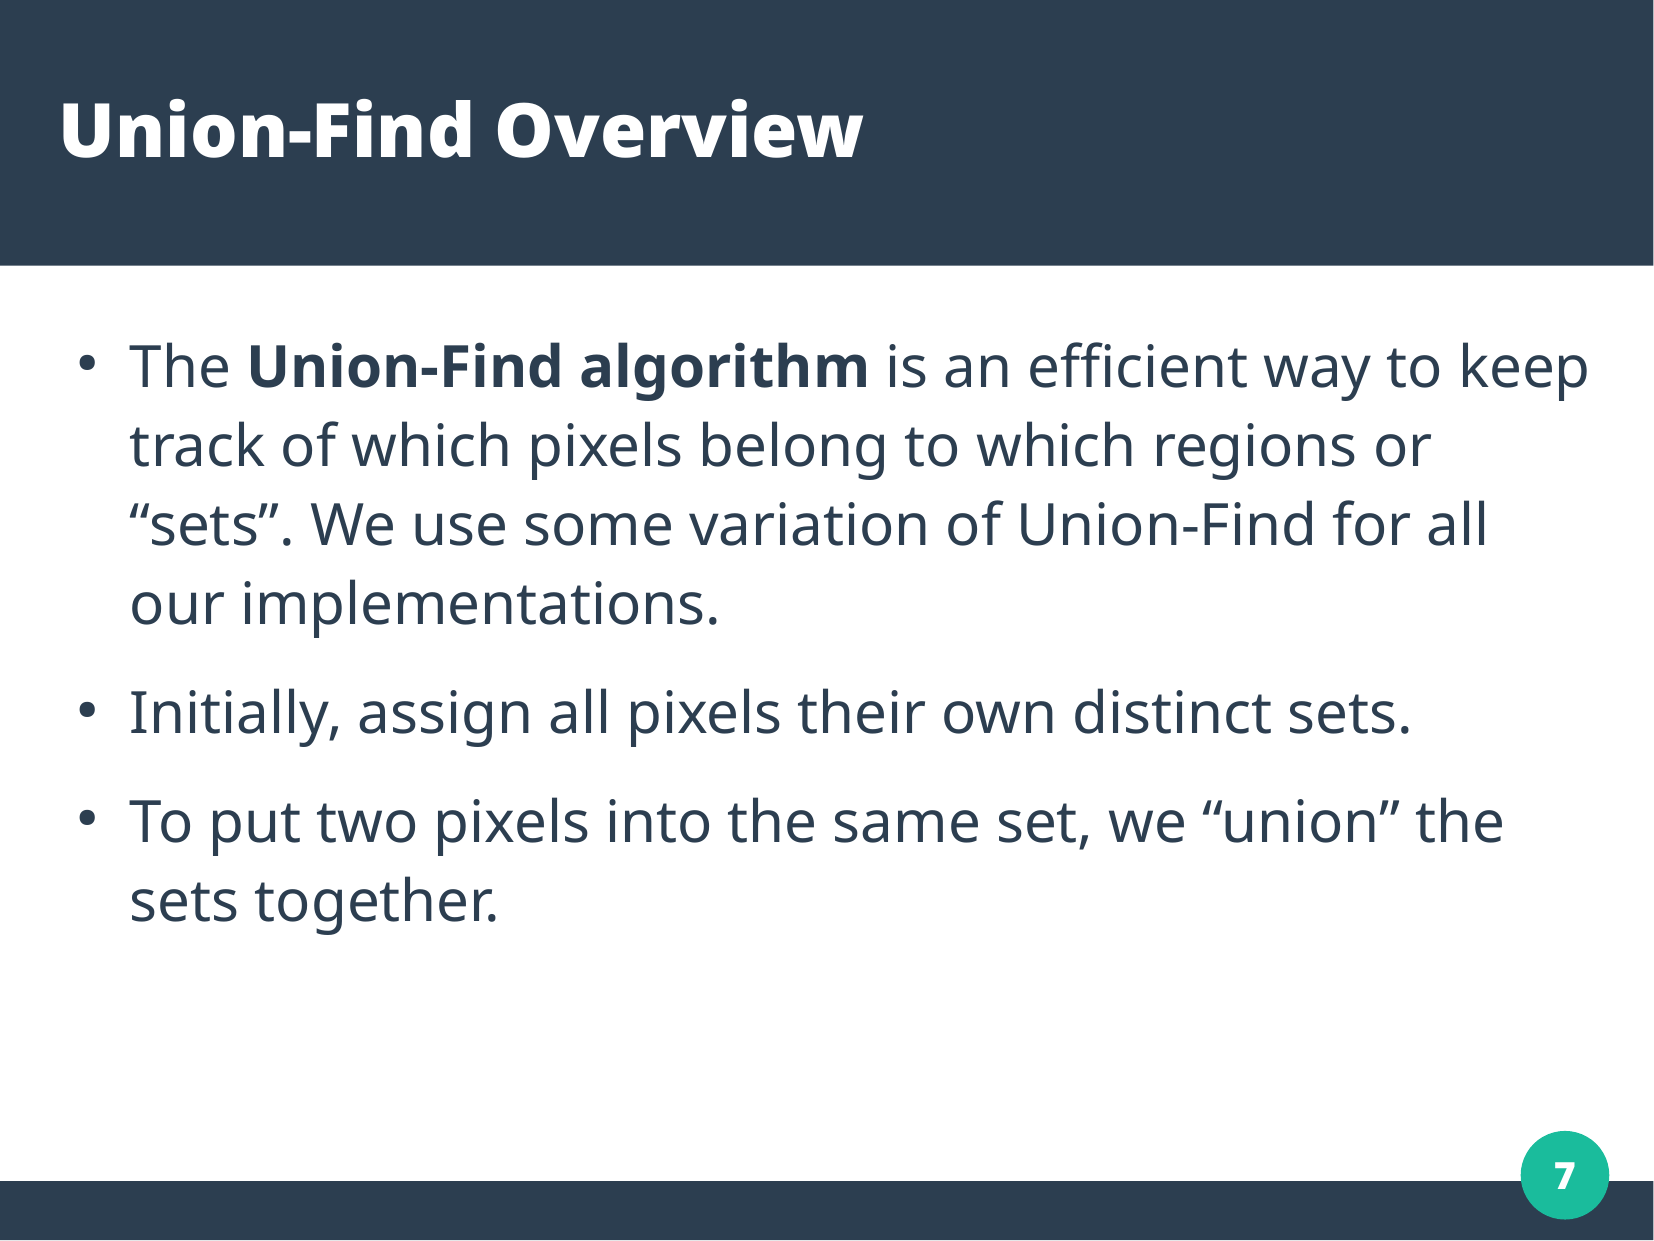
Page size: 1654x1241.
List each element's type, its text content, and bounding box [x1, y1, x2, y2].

list The Union-Find algorithm is an efficient way to keep track of which pixels belong to which regions or “sets”. We use some variation of Union-Find for all our implementations. Initially, assign all pixels their own distinct sets. To put two pixels into the same set, we “union” the sets together. [59, 324, 1595, 1152]
title Union-Find Overview [59, 49, 1595, 207]
